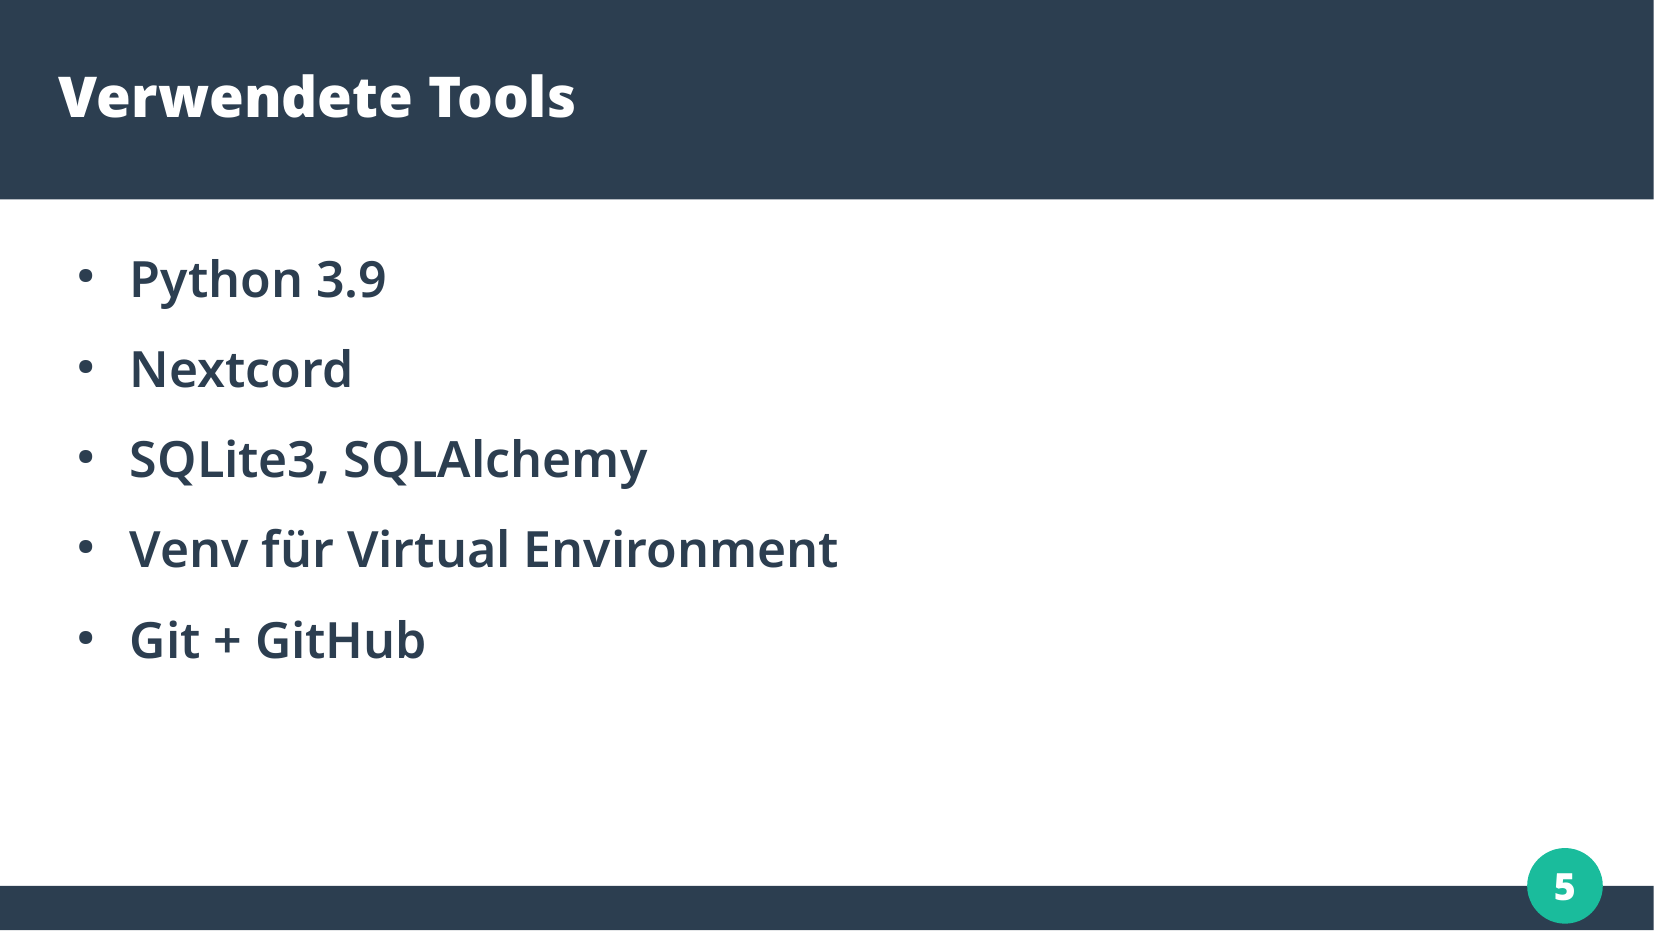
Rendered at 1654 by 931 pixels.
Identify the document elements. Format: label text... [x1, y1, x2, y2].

list Python 3.9 Nextcord SQLite3, SQLAlchemy Venv für Virtual Environment Git + GitHub [59, 243, 1595, 864]
title Verwendete Tools [59, 37, 1595, 155]
